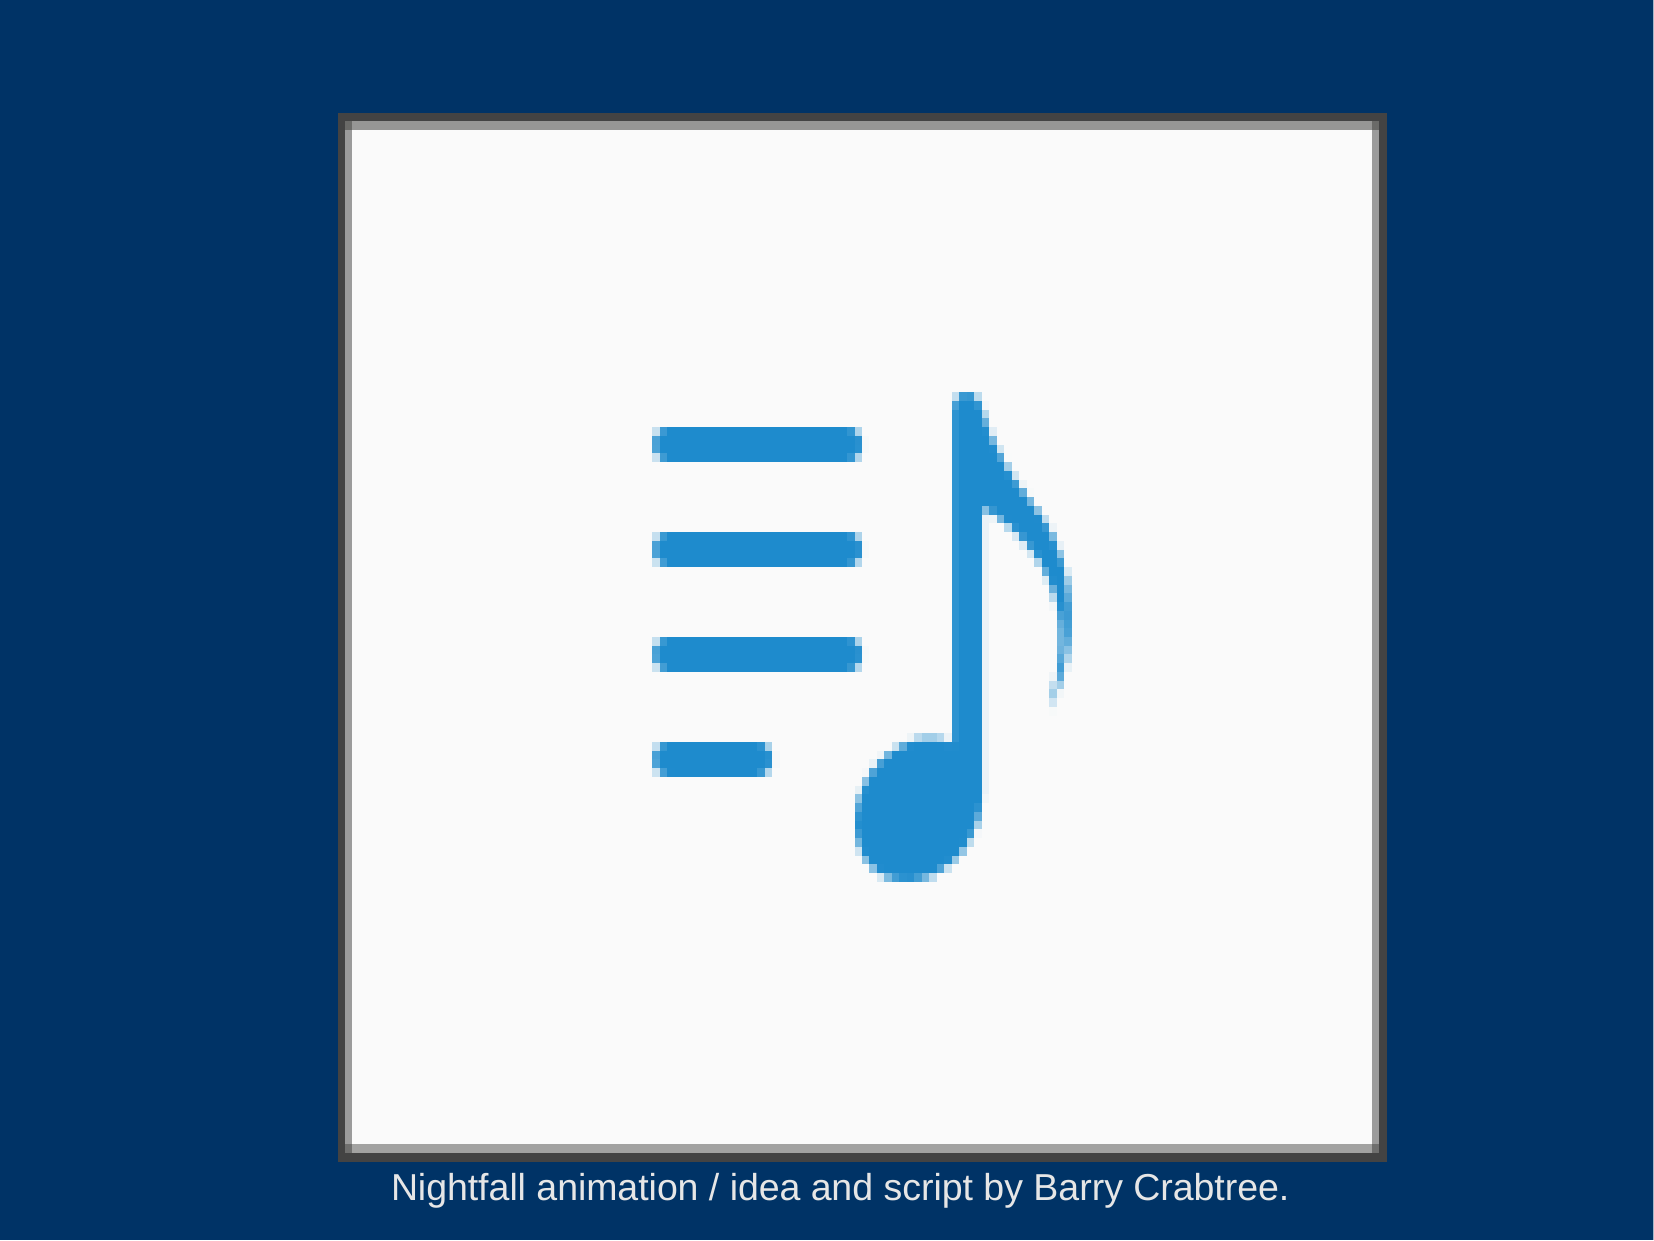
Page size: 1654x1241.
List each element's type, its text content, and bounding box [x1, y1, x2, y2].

text_box [337, 112, 1388, 1163]
text_box Nightfall animation / idea and script by Barry Crabtree. [376, 1158, 1306, 1230]
